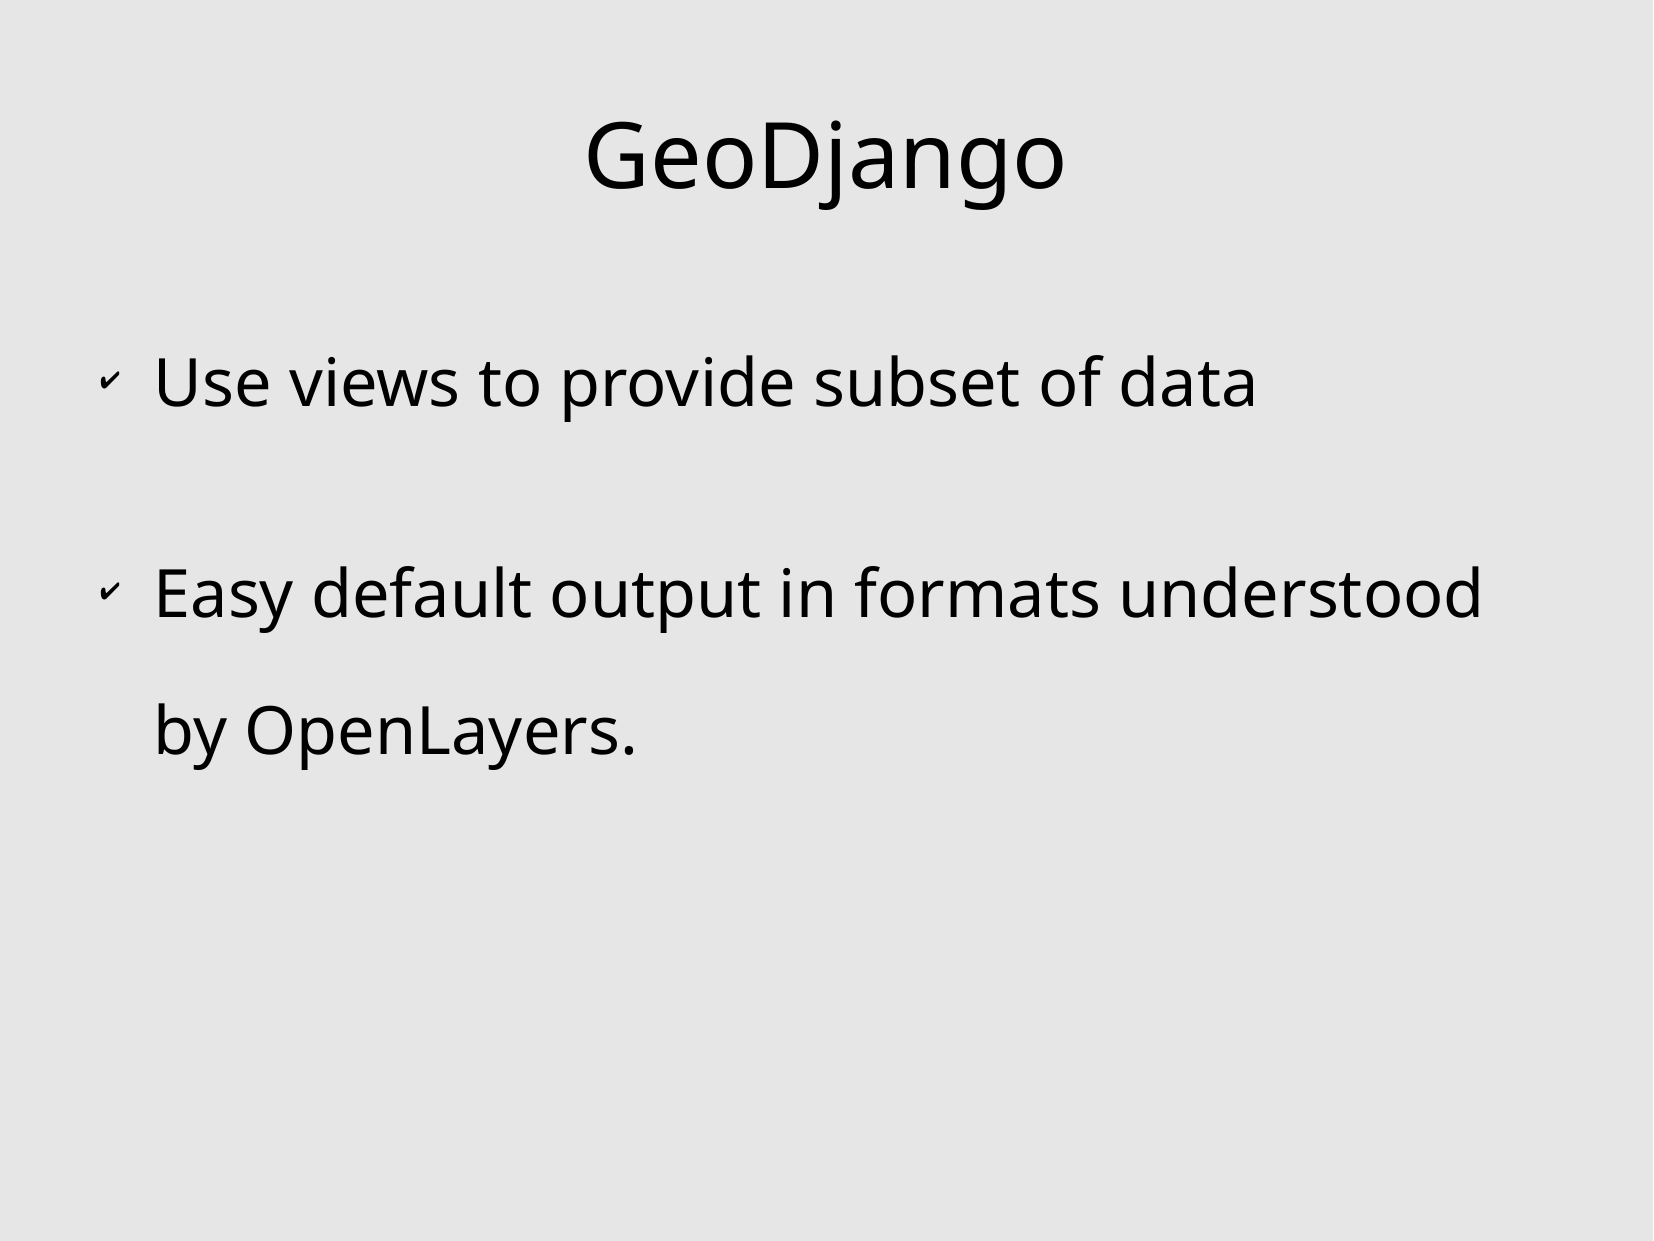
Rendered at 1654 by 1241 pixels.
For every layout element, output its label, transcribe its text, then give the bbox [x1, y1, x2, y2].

title GeoDjango [82, 56, 1571, 250]
list Use views to provide subset of data Easy default output in formats understood by OpenLayers. [82, 290, 1571, 1095]
